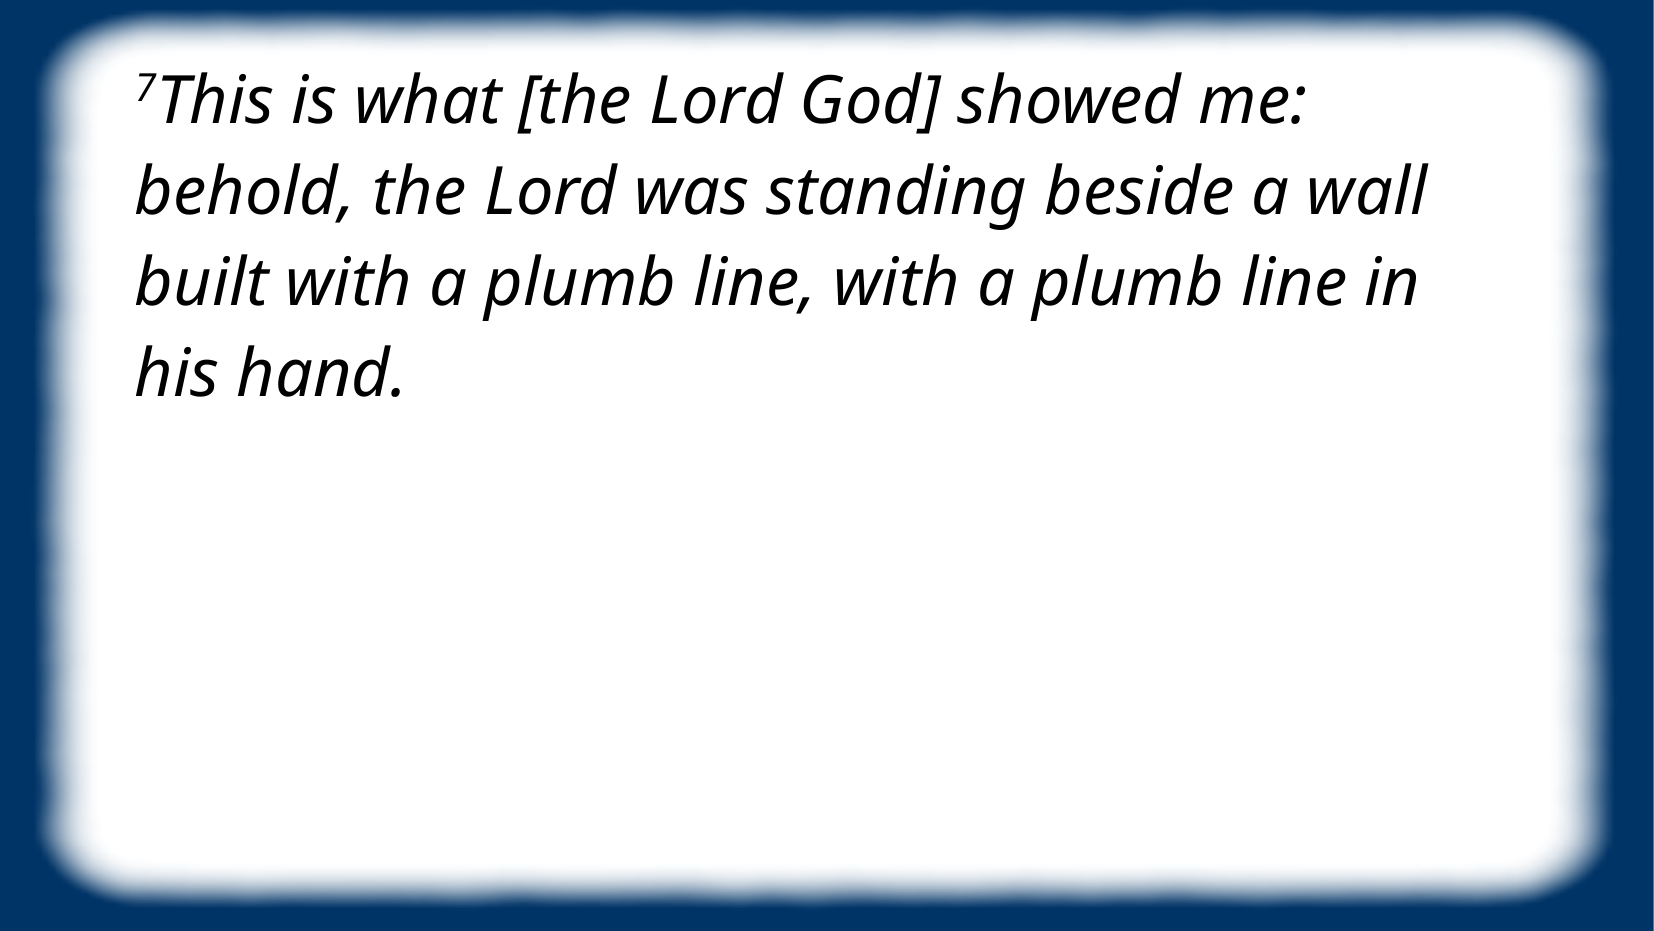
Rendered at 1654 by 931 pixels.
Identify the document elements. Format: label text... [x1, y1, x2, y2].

picture [0, 0, 1654, 931]
text_box 7This is what [the Lord God] showed me: behold, the Lord was standing beside a wall built with a plumb line, with a plumb line in his hand. [120, 45, 1531, 415]
